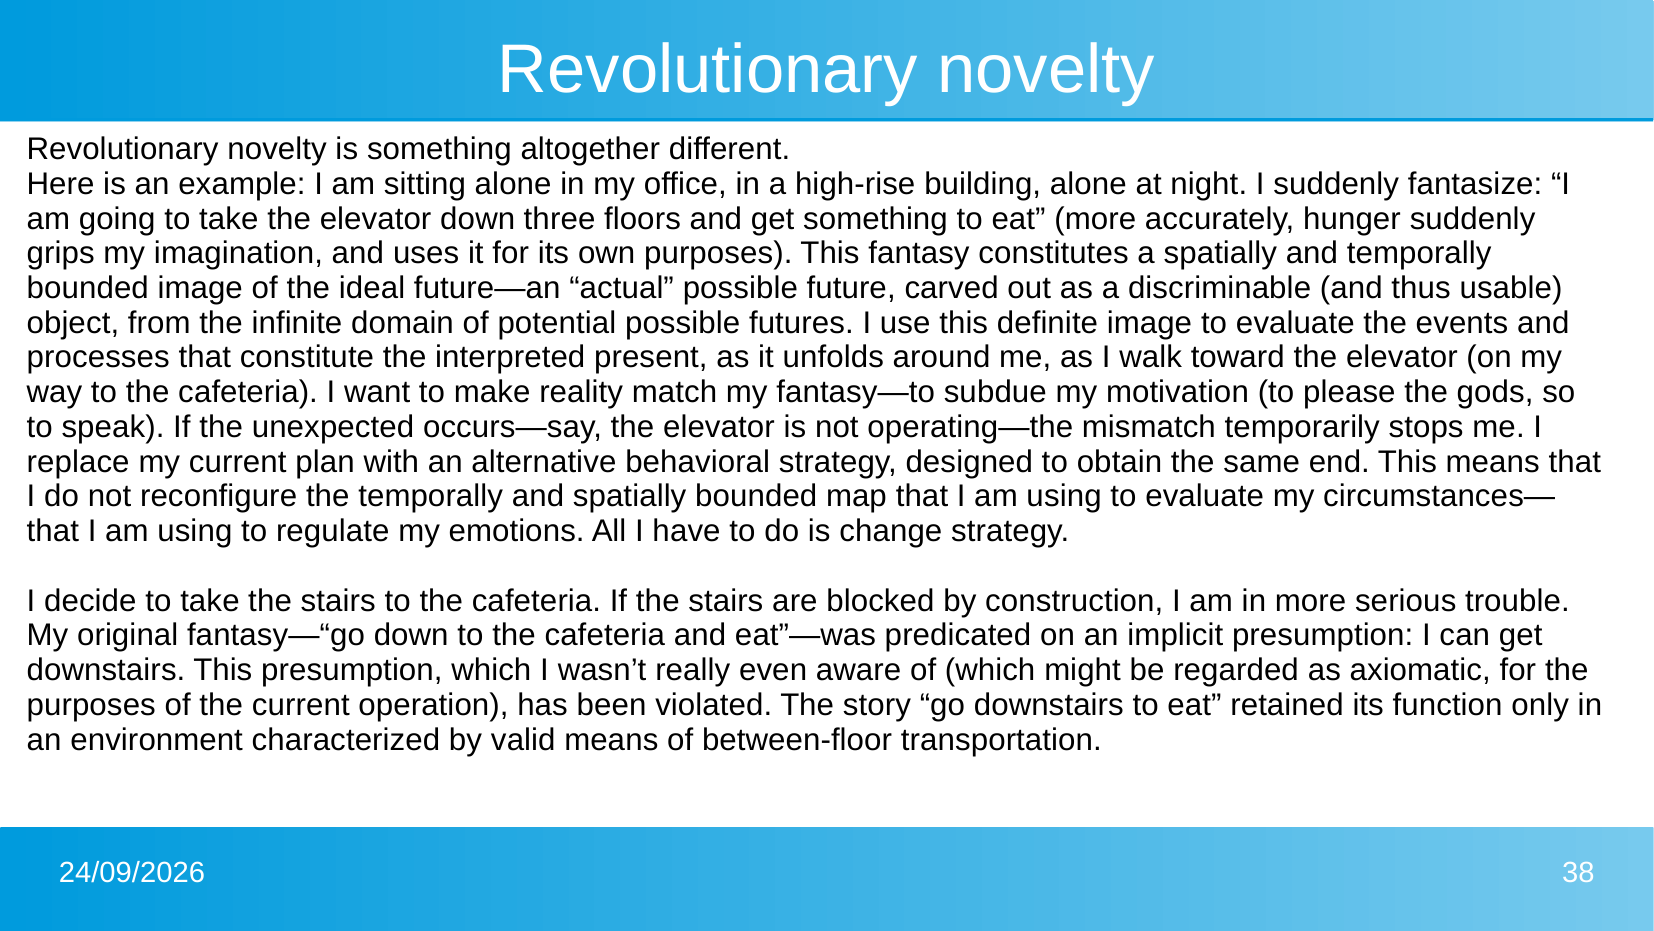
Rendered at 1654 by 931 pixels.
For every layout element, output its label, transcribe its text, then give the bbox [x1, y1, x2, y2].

title Revolutionary novelty [59, 29, 1595, 108]
text_box Revolutionary novelty is something altogether different. Here is an example: I am sitting alone in my office, in a high-rise building, alone at night. I suddenly fantasize: “I am going to take the elevator down three floors and get something to eat” (more accurately, hunger suddenly grips my imagination, and uses it for its own purposes). This fantasy constitutes a spatially and temporally bounded image of the ideal future—an “actual” possible future, carved out as a discriminable (and thus usable) object, from the infinite domain of potential possible futures. I use this definite image to evaluate the events and processes that constitute the interpreted present, as it unfolds around me, as I walk toward the elevator (on my way to the cafeteria). I want to make reality match my fantasy—to subdue my motivation (to please the gods, so to speak). If the unexpected occurs—say, the elevator is not operating—the mismatch temporarily stops me. I replace my current plan with an alternative behavioral strategy, designed to obtain the same end. This means that I do not reconfigure the temporally and spatially bounded map that I am using to evaluate my circumstances—that I am using to regulate my emotions. All I have to do is change strategy. I decide to take the stairs to the cafeteria. If the stairs are blocked by construction, I am in more serious trouble. My original fantasy—“go down to the cafeteria and eat”—was predicated on an implicit presumption: I can get downstairs. This presumption, which I wasn’t really even aware of (which might be regarded as axiomatic, for the purposes of the current operation), has been violated. The story “go downstairs to eat” retained its function only in an environment characterized by valid means of between-floor transportation. [11, 124, 1625, 834]
